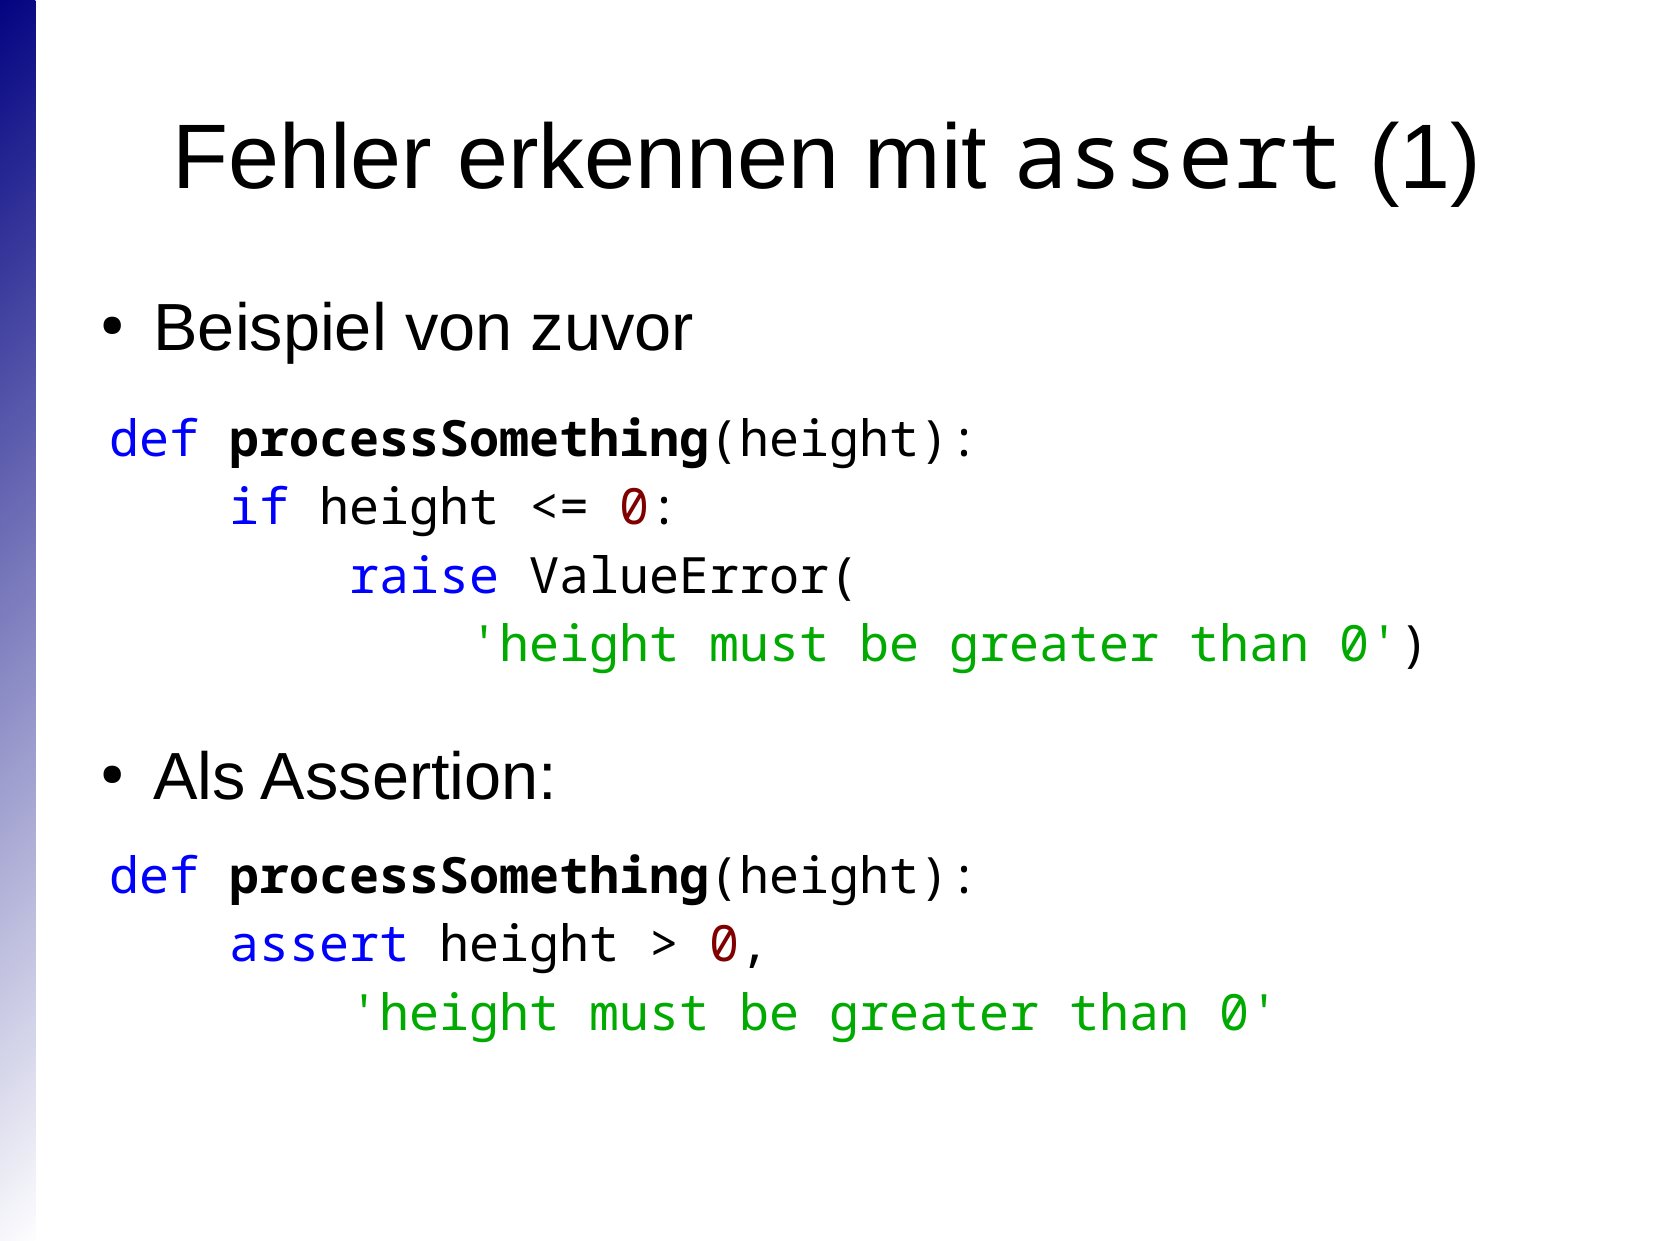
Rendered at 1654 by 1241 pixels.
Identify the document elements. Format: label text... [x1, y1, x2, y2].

text_box def processSomething(height): assert height > 0, 'height must be greater than 0' [94, 839, 1548, 1036]
title Fehler erkennen mit assert (1) [82, 49, 1571, 257]
list Beispiel von zuvor [82, 290, 1571, 390]
text_box def processSomething(height): if height <= 0: raise ValueError( 'height must be greater than 0') [94, 395, 1548, 661]
list Als Assertion: [82, 739, 1571, 839]
